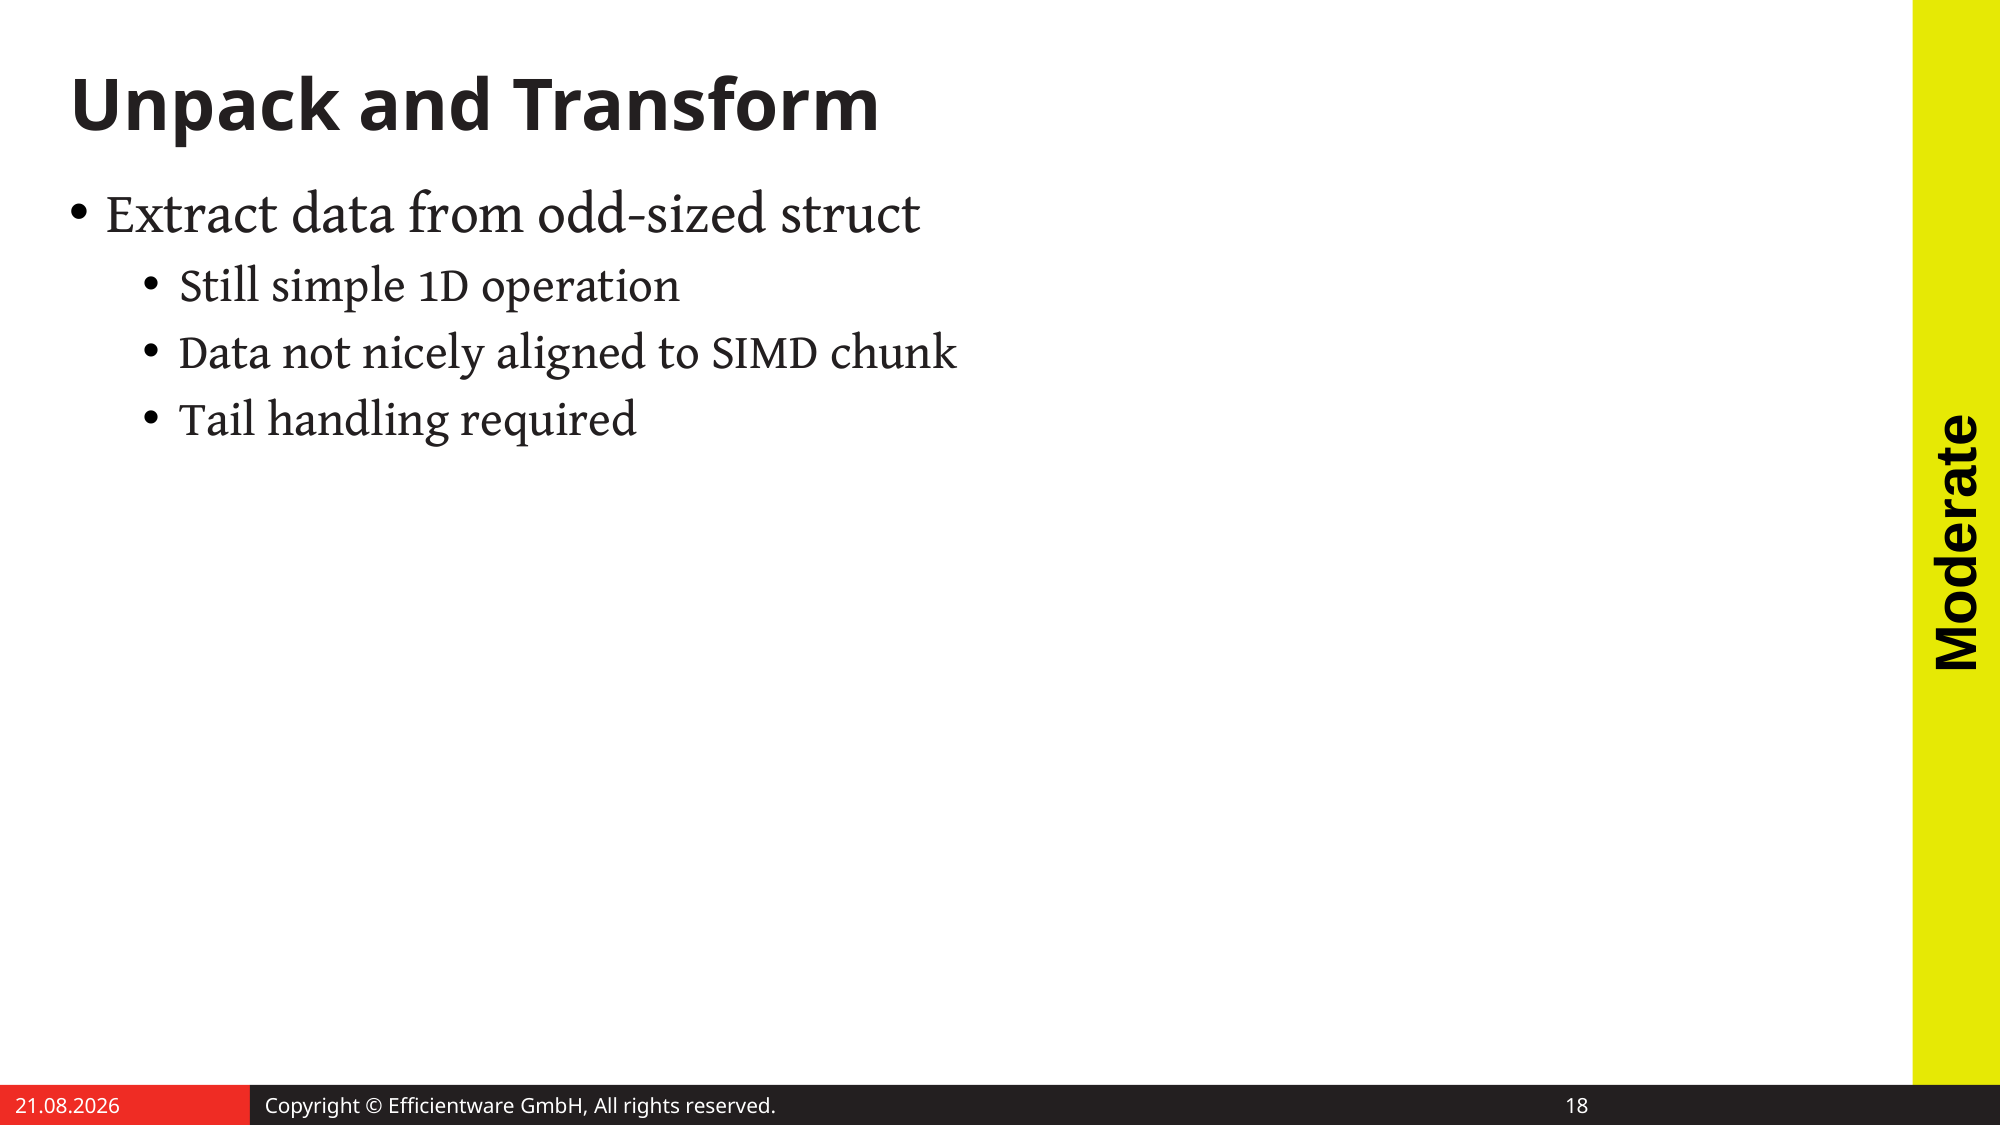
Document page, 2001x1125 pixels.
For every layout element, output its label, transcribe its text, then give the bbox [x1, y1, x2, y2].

slide_number 02.11.2025 [0, 1084, 249, 1125]
footer Copyright © Efficientware GmbH, All rights reserved. [249, 1084, 1550, 1125]
slide_number <number> [1550, 1084, 2000, 1125]
title Unpack and Transform [55, 52, 1945, 156]
list Extract data from odd-sized struct Still simple 1D operation Data not nicely aligned to SIMD chunk Tail handling required RGB-to-grayscale conversion Temporary expansion to FP32 changes vector capacity Expectation Optimal: 6 cycles / iteration (16 pixels) Compiler will issue intermediate permutation instructions [55, 176, 983, 1063]
text_box Moderate [1912, 0, 2000, 1084]
